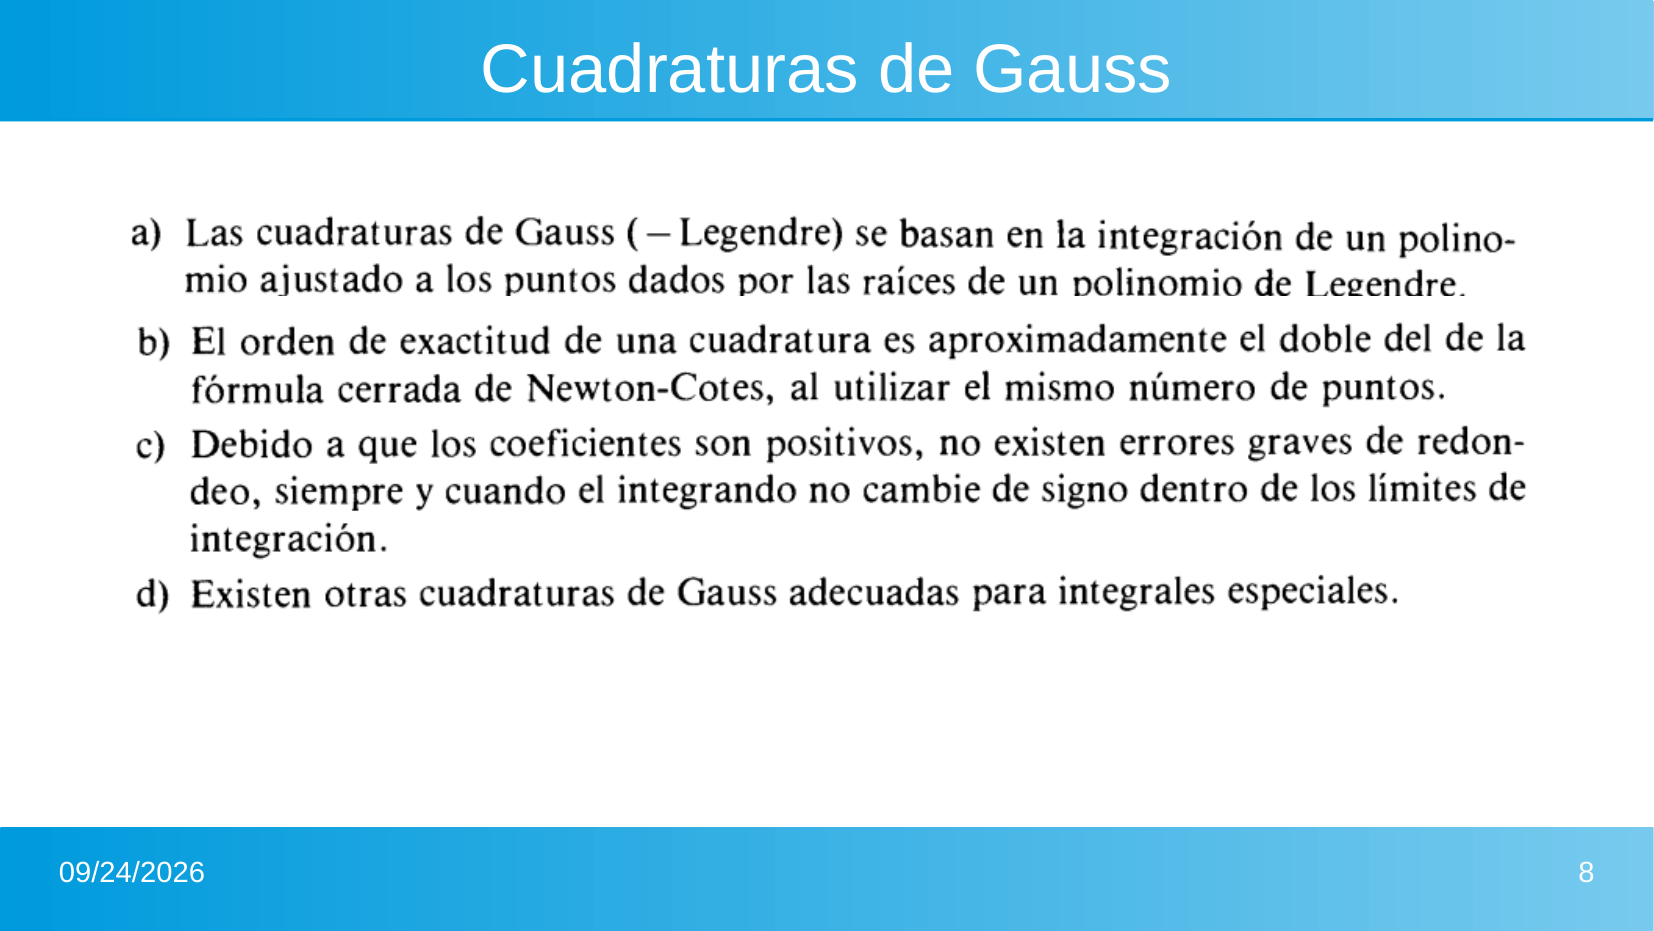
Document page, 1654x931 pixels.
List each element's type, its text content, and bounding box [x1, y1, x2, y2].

picture [120, 210, 1552, 646]
title Cuadraturas de Gauss [59, 29, 1595, 108]
